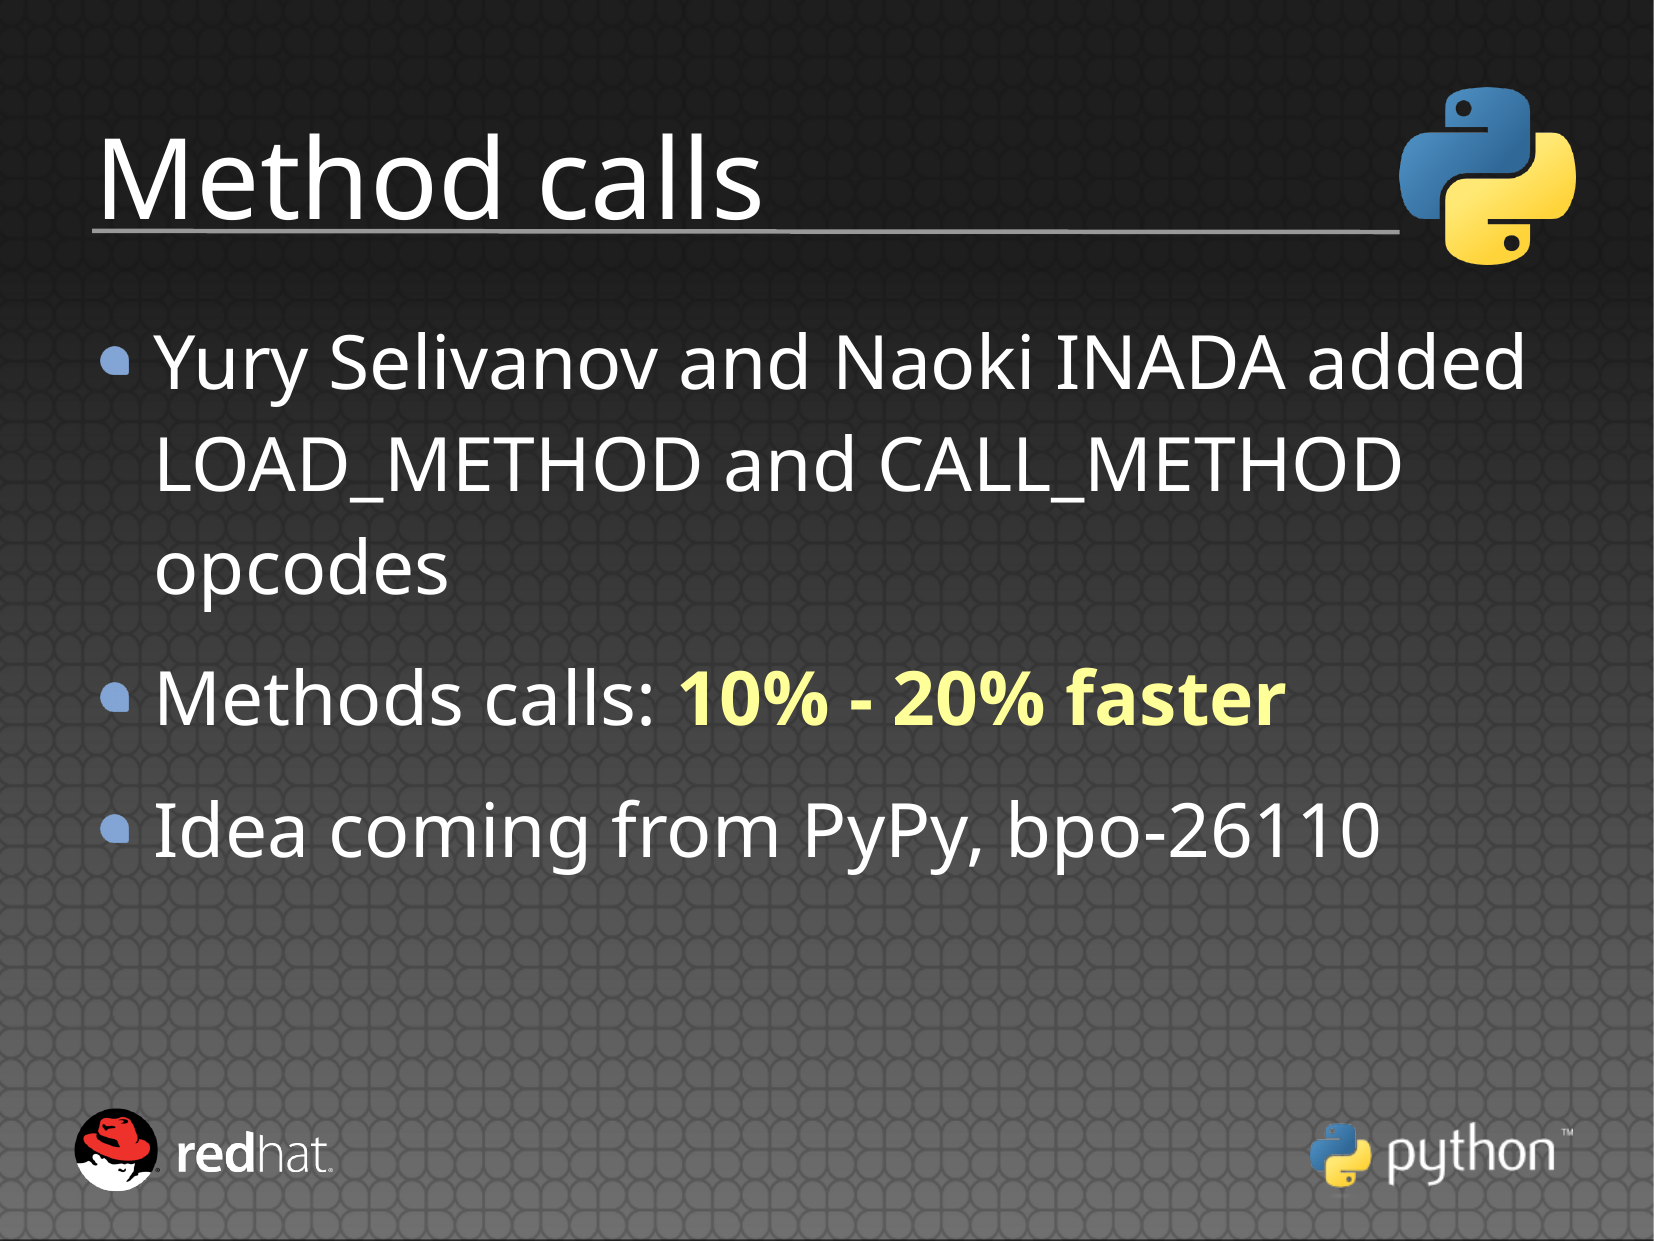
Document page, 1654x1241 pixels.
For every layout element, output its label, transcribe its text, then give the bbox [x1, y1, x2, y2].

title Method calls [94, 100, 1426, 251]
picture [0, 0, 1654, 1241]
list Yury Selivanov and Naoki INADA added LOAD_METHOD and CALL_METHOD opcodes Methods calls: 10% - 20% faster Idea coming from PyPy, bpo-26110 [82, 309, 1571, 1049]
